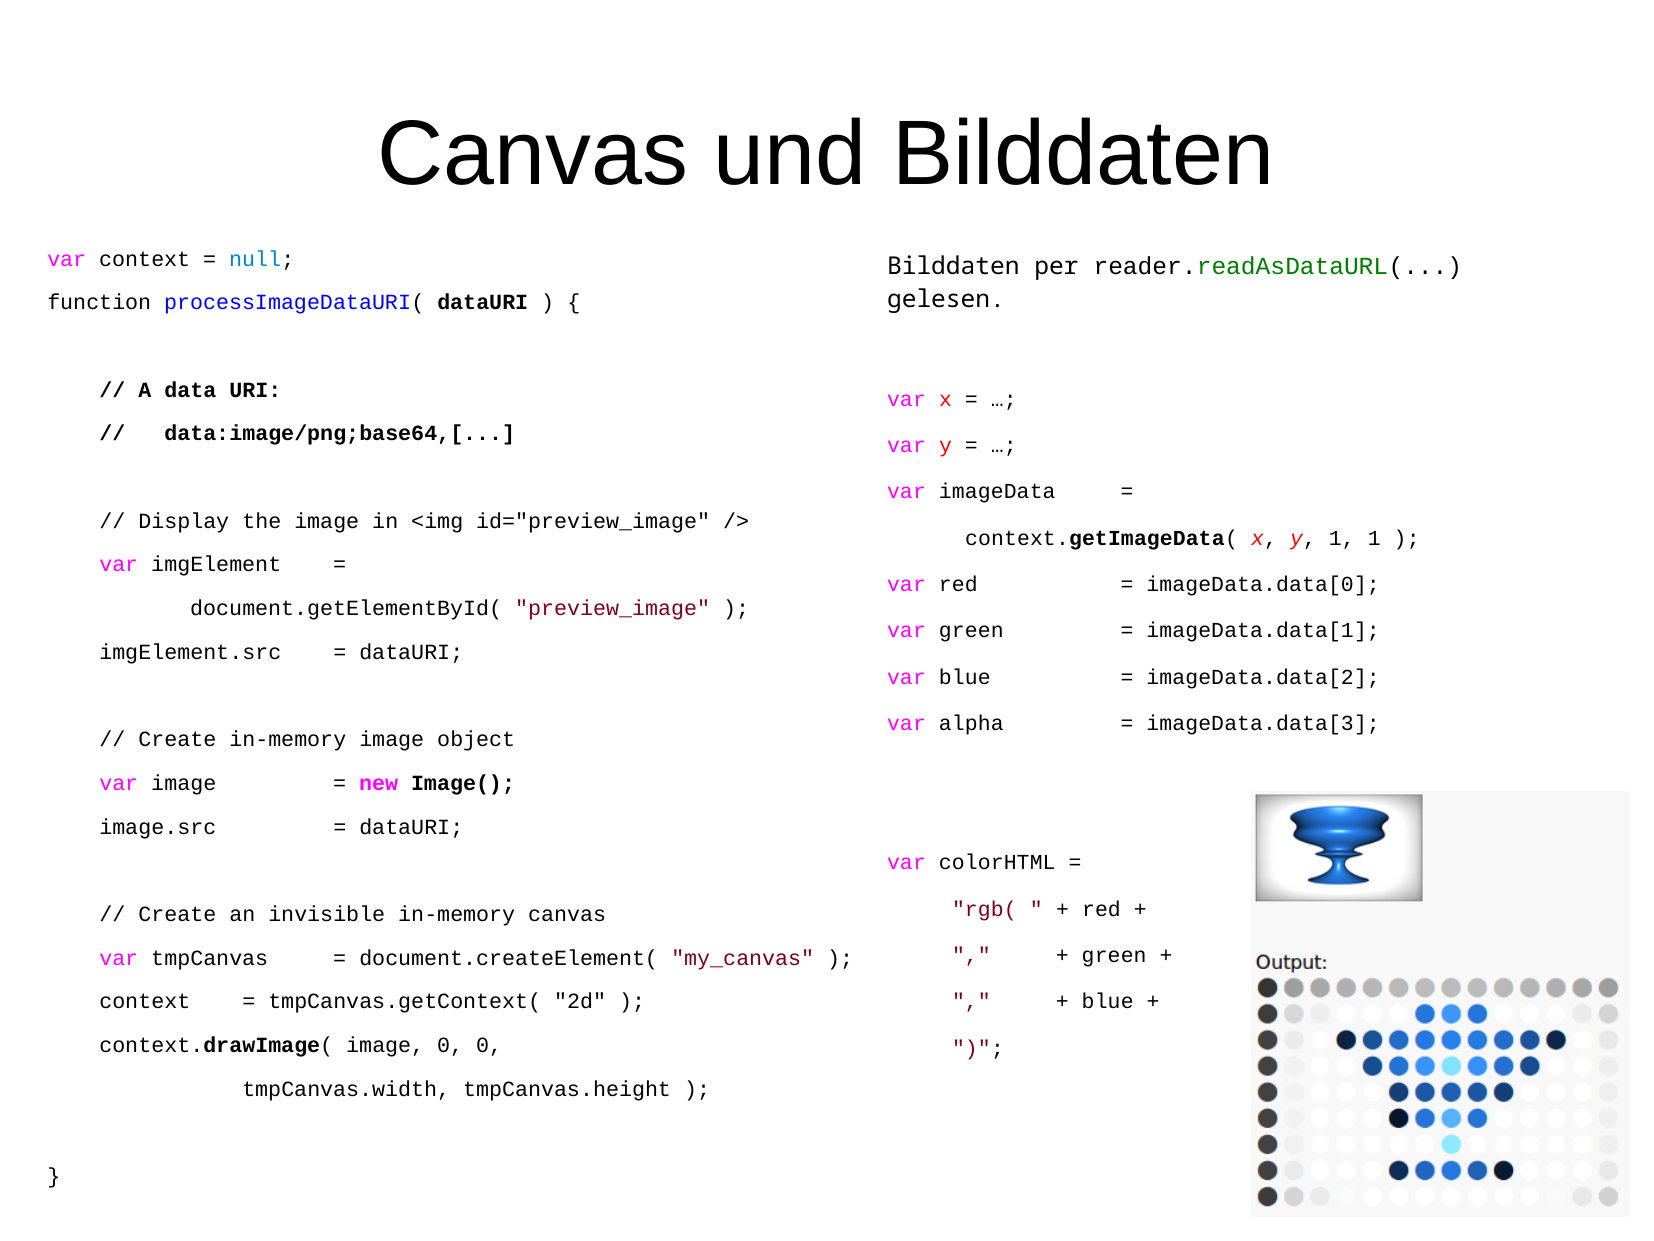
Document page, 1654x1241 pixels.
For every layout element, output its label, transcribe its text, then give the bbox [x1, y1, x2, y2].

title Canvas und Bilddaten [82, 49, 1571, 248]
picture [1251, 791, 1630, 1217]
list Bilddaten per reader.readAsDataURL(...) gelesen. var x = …; var y = …; var imageData = context.getImageData( x, y, 1, 1 ); var red = imageData.data[0]; var green = imageData.data[1]; var blue = imageData.data[2]; var alpha = imageData.data[3]; var colorHTML = "rgb( " + red + "," + green + "," + blue + ")"; [874, 248, 1583, 1063]
list var context = null; function processImageDataURI( dataURI ) { // A data URI: // data:image/png;base64,[...] // Display the image in <img id="preview_image" /> var imgElement = document.getElementById( "preview_image" ); imgElement.src = dataURI; // Create in-memory image object var image = new Image(); image.src = dataURI; // Create an invisible in-memory canvas var tmpCanvas = document.createElement( "my_canvas" ); context = tmpCanvas.getContext( "2d" ); context.drawImage( image, 0, 0, tmpCanvas.width, tmpCanvas.height ); } [47, 248, 945, 1193]
